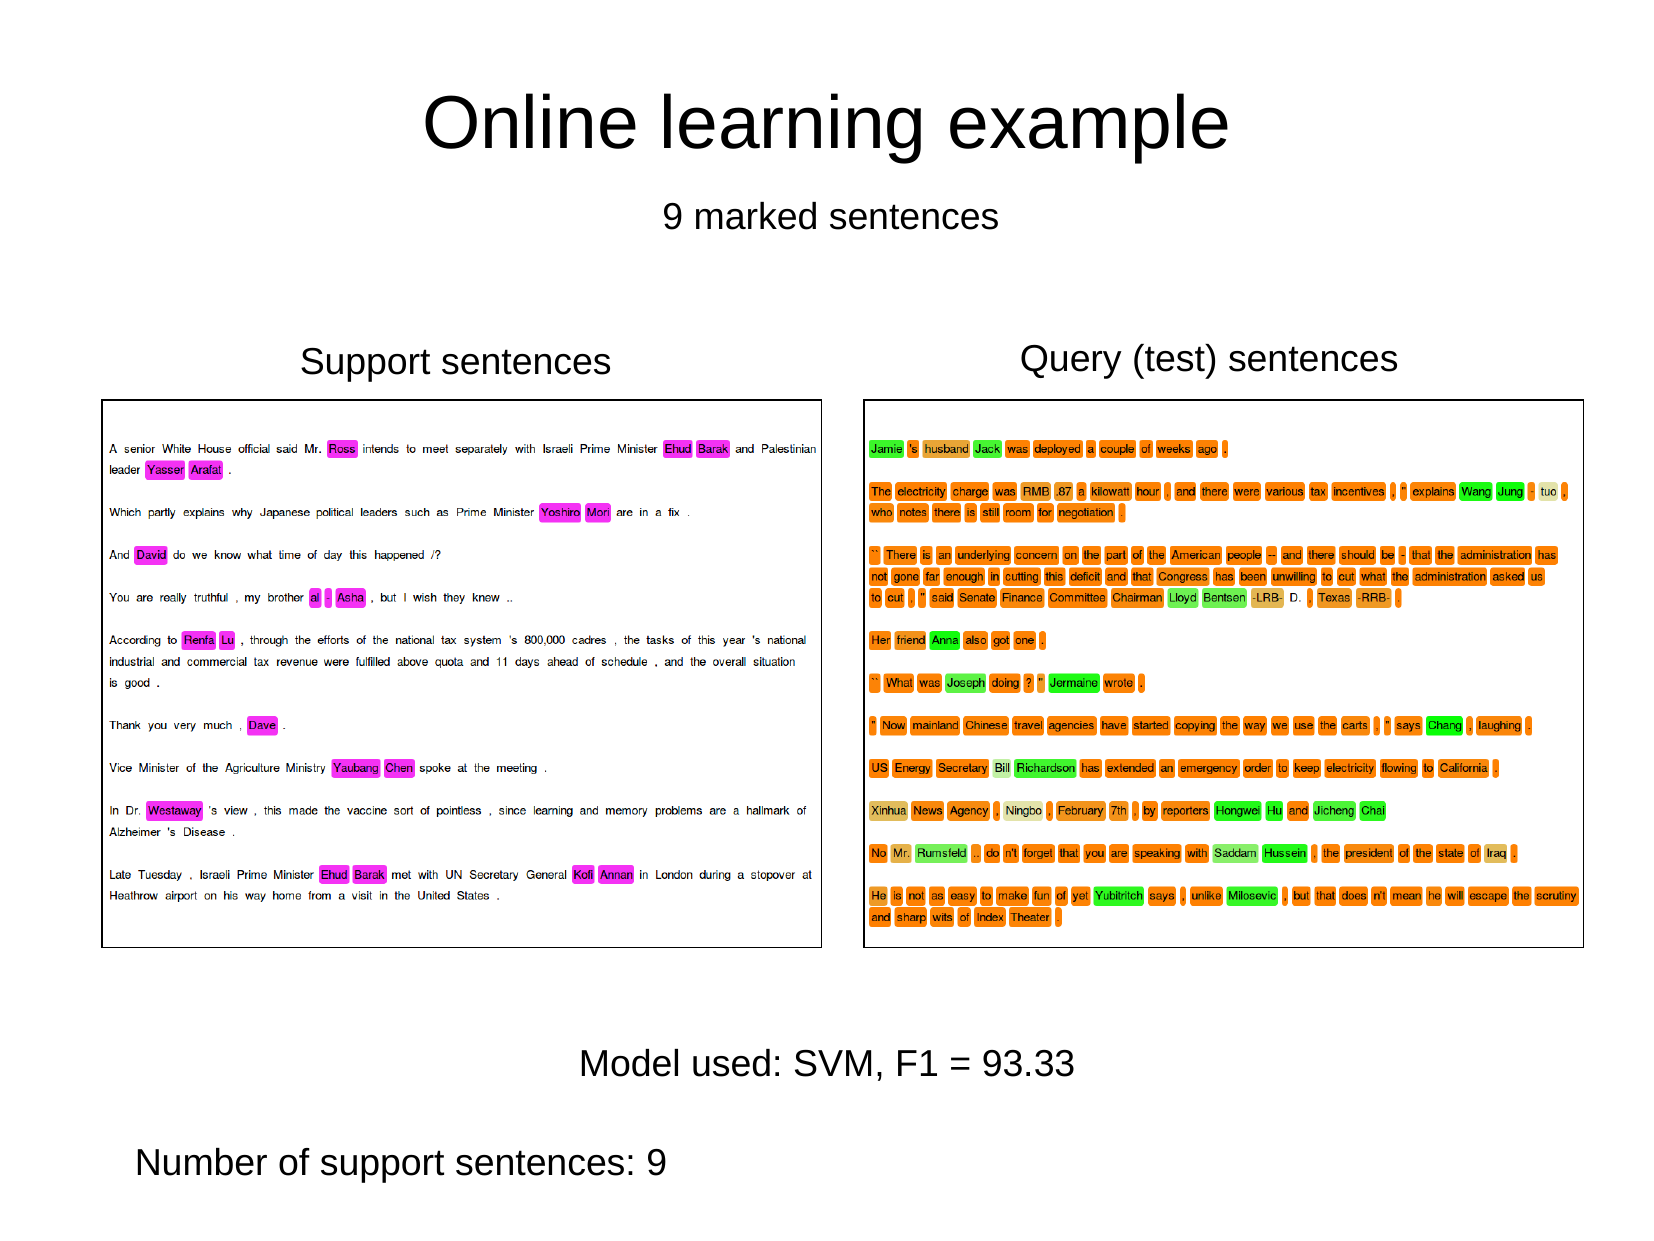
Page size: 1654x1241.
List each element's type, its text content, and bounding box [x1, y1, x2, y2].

picture [863, 399, 1584, 948]
text_box Number of support sentences: 9 [120, 1133, 751, 1194]
picture [101, 399, 822, 948]
text_box Model used: SVM, F1 = 93.33 [564, 1035, 1126, 1134]
text_box Query (test) sentences [1005, 330, 1471, 391]
text_box 9 marked sentences [647, 187, 1021, 245]
title Online learning example [82, 49, 1571, 196]
text_box Support sentences [285, 333, 631, 391]
